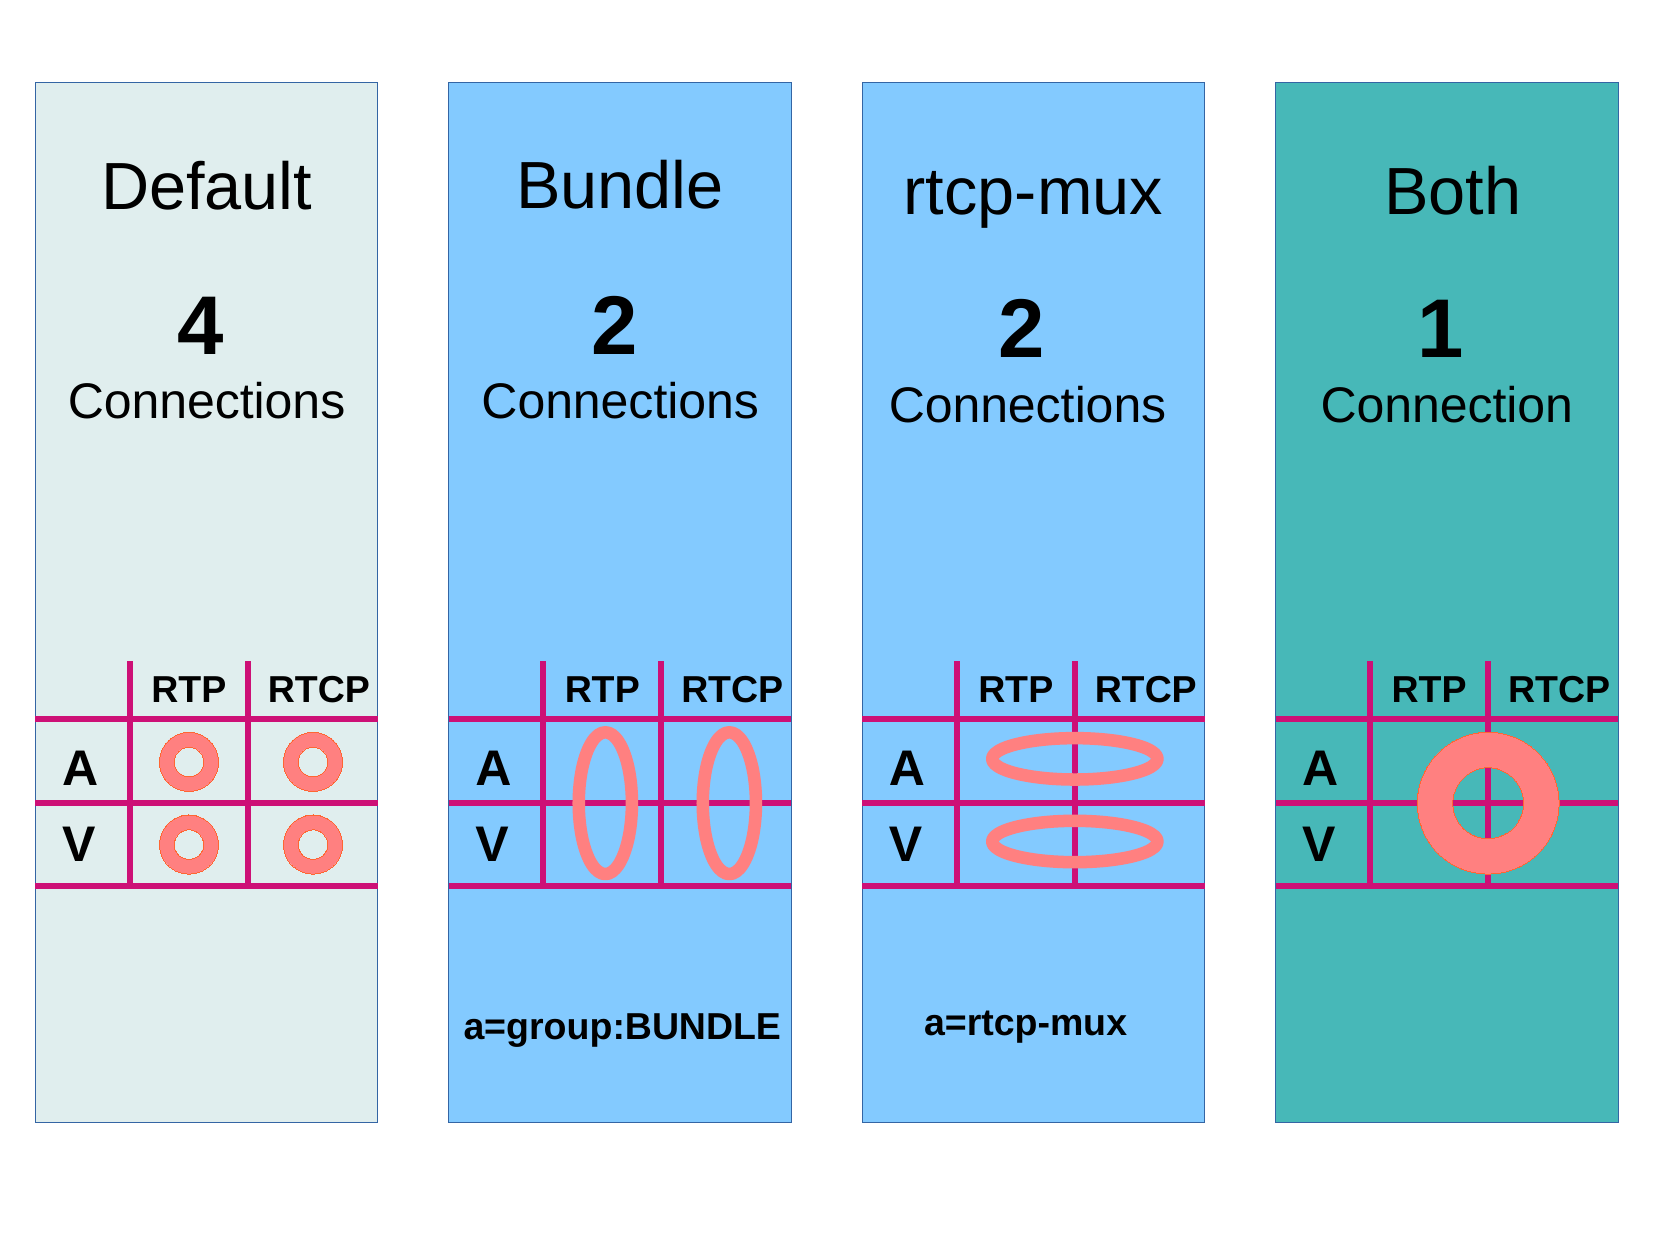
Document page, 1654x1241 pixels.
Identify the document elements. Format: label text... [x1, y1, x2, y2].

text_box Bundle [490, 140, 751, 231]
text_box A [460, 732, 520, 803]
text_box [546, 722, 658, 883]
text_box Connection [1293, 369, 1601, 441]
text_box [35, 722, 127, 800]
text_box RTP [1375, 661, 1483, 719]
text_box [1275, 82, 1619, 716]
text_box RTCP [661, 661, 804, 719]
text_box [1275, 719, 1619, 1123]
text_box 2 [543, 271, 685, 380]
text_box RTCP [1488, 661, 1630, 719]
text_box V [874, 809, 934, 880]
text_box RTP [549, 661, 656, 719]
text_box V [1287, 809, 1347, 880]
text_box [448, 82, 792, 716]
text_box [35, 82, 378, 716]
text_box [448, 801, 540, 883]
text_box RTCP [248, 661, 390, 719]
text_box Connections [53, 366, 361, 449]
text_box [133, 722, 245, 800]
text_box [448, 719, 792, 998]
text_box A [47, 732, 107, 803]
text_box A [1287, 732, 1347, 803]
text_box a=rtcp-mux [909, 994, 1146, 1052]
text_box [251, 806, 378, 883]
text_box RTP [135, 661, 243, 719]
text_box [862, 82, 1205, 716]
text_box [960, 806, 1205, 883]
text_box V [460, 809, 520, 880]
text_box [862, 889, 1205, 1123]
text_box 2 [950, 275, 1093, 384]
text_box Connections [874, 369, 1182, 449]
text_box rtcp-mux [885, 146, 1182, 237]
text_box [960, 722, 1205, 800]
text_box Default [76, 141, 337, 232]
text_box a=group:BUNDLE [448, 998, 797, 1055]
text_box [251, 722, 378, 800]
text_box [35, 806, 127, 883]
text_box [1275, 801, 1367, 883]
text_box 4 [129, 271, 272, 380]
text_box A [874, 732, 934, 803]
text_box [862, 806, 954, 883]
text_box RTP [962, 661, 1069, 719]
text_box [862, 722, 954, 800]
text_box [448, 1055, 792, 1123]
text_box Connections [466, 366, 774, 438]
text_box [1275, 717, 1367, 800]
text_box Both [1322, 146, 1583, 237]
text_box 1 [1369, 275, 1512, 384]
text_box [448, 717, 540, 800]
text_box [133, 806, 245, 883]
text_box [35, 889, 378, 1123]
text_box RTCP [1074, 661, 1217, 719]
text_box V [47, 809, 107, 880]
